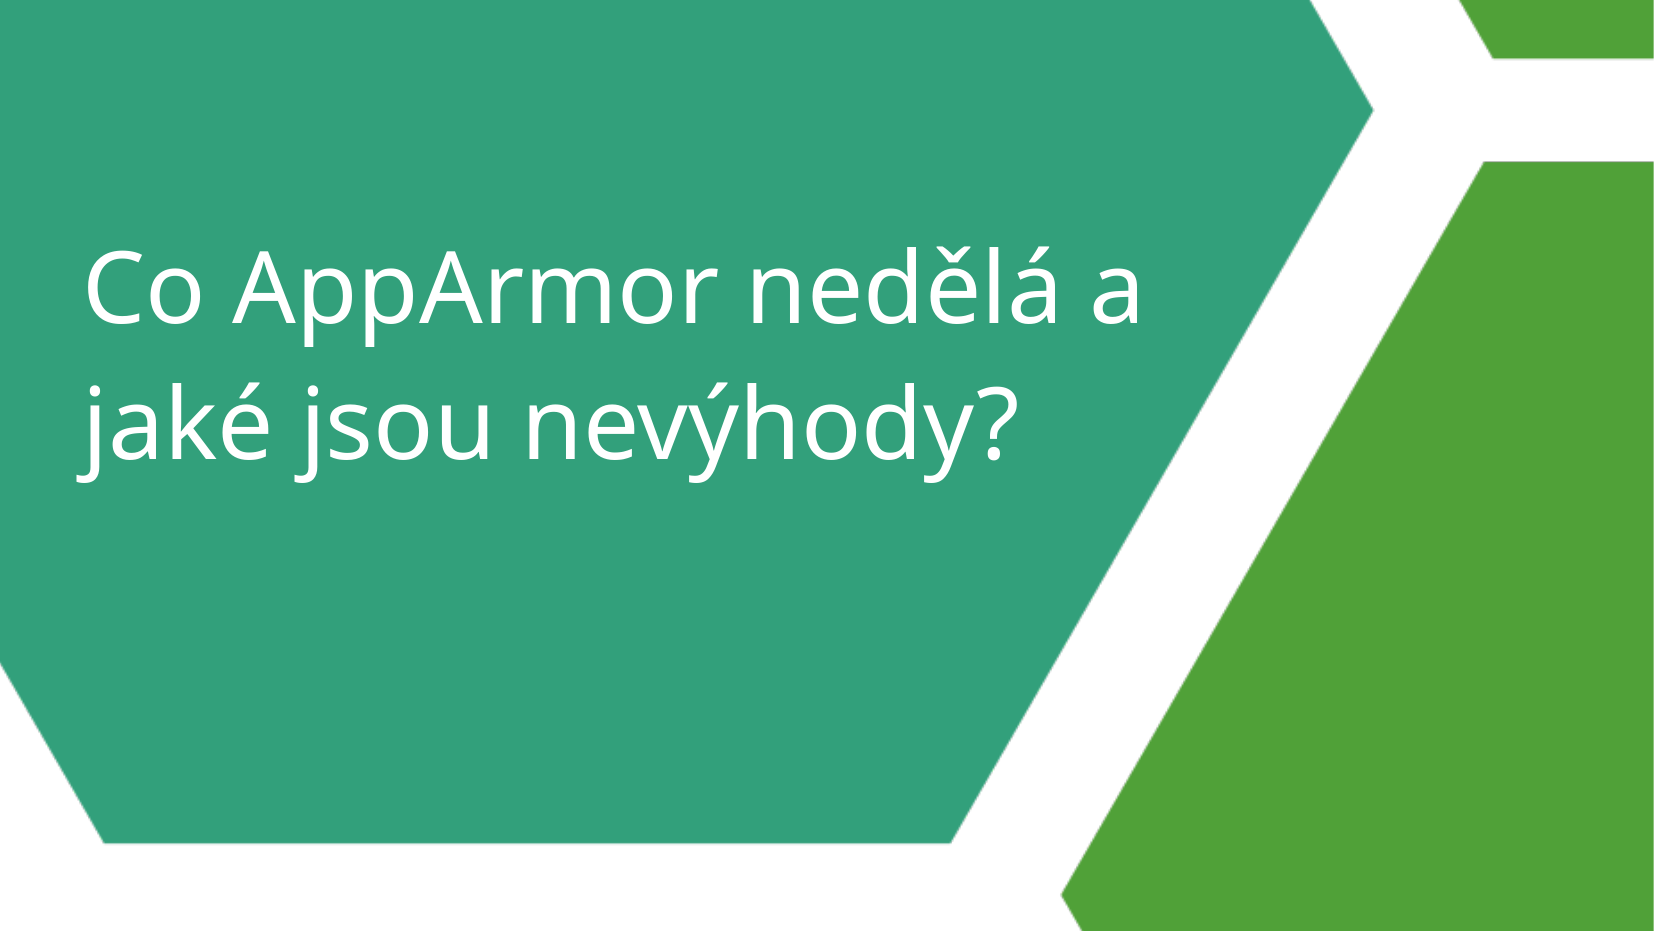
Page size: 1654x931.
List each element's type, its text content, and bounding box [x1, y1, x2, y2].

picture [0, 0, 1654, 931]
title Co AppArmor nedělá a jaké jsou nevýhody? [82, 178, 1218, 528]
